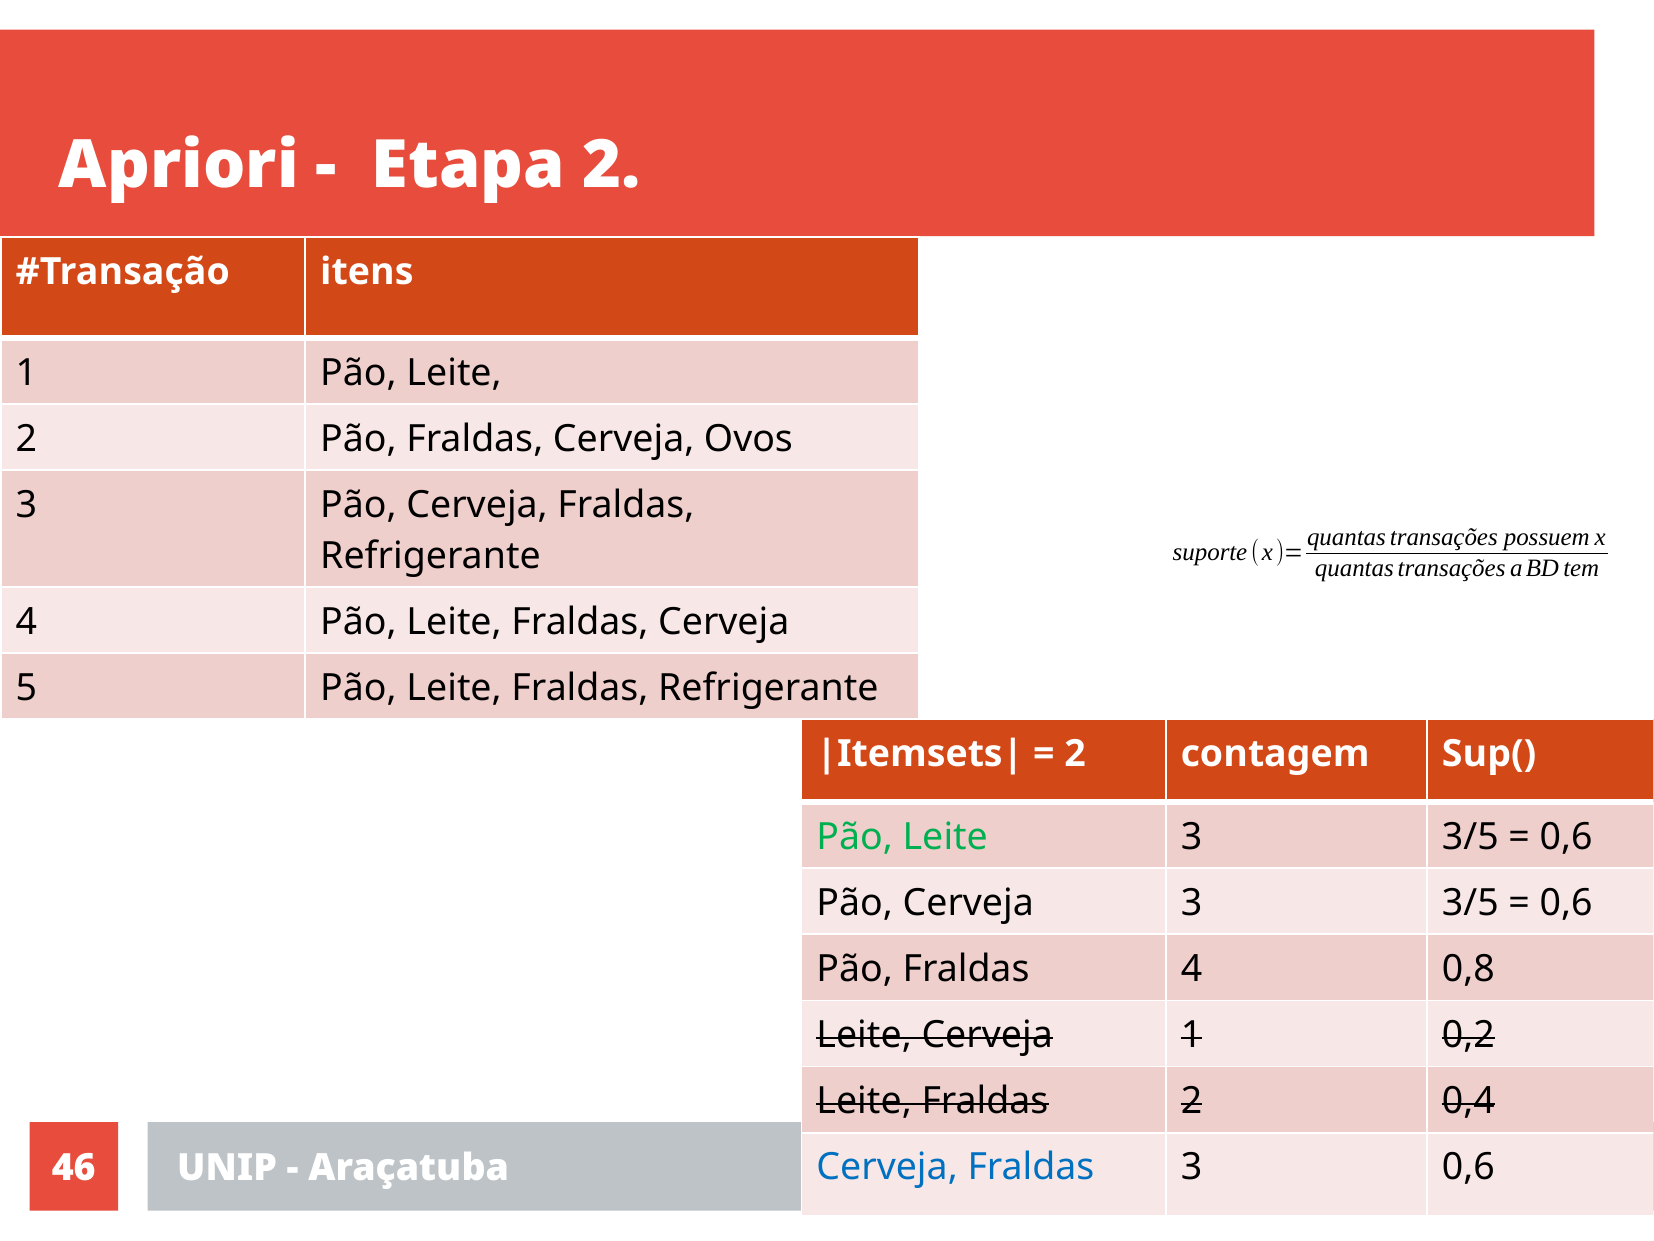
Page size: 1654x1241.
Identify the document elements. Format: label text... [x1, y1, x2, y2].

table_cell 0,4 [1428, 1067, 1654, 1132]
table_cell Pão, Leite, Fraldas, Refrigerante [306, 654, 918, 718]
table_cell Pão, Fraldas [802, 935, 1165, 1000]
table_cell Leite, Fraldas [802, 1067, 1165, 1132]
table_cell 0,6 [1428, 1134, 1654, 1215]
table_cell Pão, Fraldas, Cerveja, Ovos [306, 405, 918, 469]
table_header itens [306, 238, 918, 335]
table_header Sup() [1428, 720, 1654, 799]
table_header |Itemsets| = 2 [802, 720, 1165, 799]
table_cell 1 [1167, 1001, 1426, 1066]
table_cell 2 [1167, 1067, 1426, 1132]
table_header #Transação [2, 238, 304, 335]
table_cell 3/5 = 0,6 [1428, 805, 1654, 867]
chart [1166, 523, 1616, 583]
table_cell 4 [1167, 935, 1426, 1000]
table_cell 3 [1167, 869, 1426, 933]
table_cell Pão, Leite, Fraldas, Cerveja [306, 588, 918, 652]
table_cell Leite, Cerveja [802, 1001, 1165, 1066]
table_header contagem [1167, 720, 1426, 799]
table_cell 3 [1167, 805, 1426, 867]
table_cell 3/5 = 0,6 [1428, 869, 1654, 933]
table_cell Cerveja, Fraldas [802, 1134, 1165, 1215]
table_cell 0,2 [1428, 1001, 1654, 1066]
table_cell Pão, Leite, [306, 341, 918, 403]
table_cell 0,8 [1428, 935, 1654, 1000]
table_cell 1 [2, 341, 304, 403]
table_cell 4 [2, 588, 304, 652]
title Apriori - Etapa 2. [59, 59, 1595, 207]
table_cell Pão, Cerveja, Fraldas, Refrigerante [306, 471, 918, 586]
table_cell Pão, Cerveja [802, 869, 1165, 933]
table_cell 5 [2, 654, 304, 718]
table_cell 3 [2, 471, 304, 586]
table_cell Pão, Leite [802, 805, 1165, 867]
table_cell 3 [1167, 1134, 1426, 1215]
table_cell 2 [2, 405, 304, 469]
